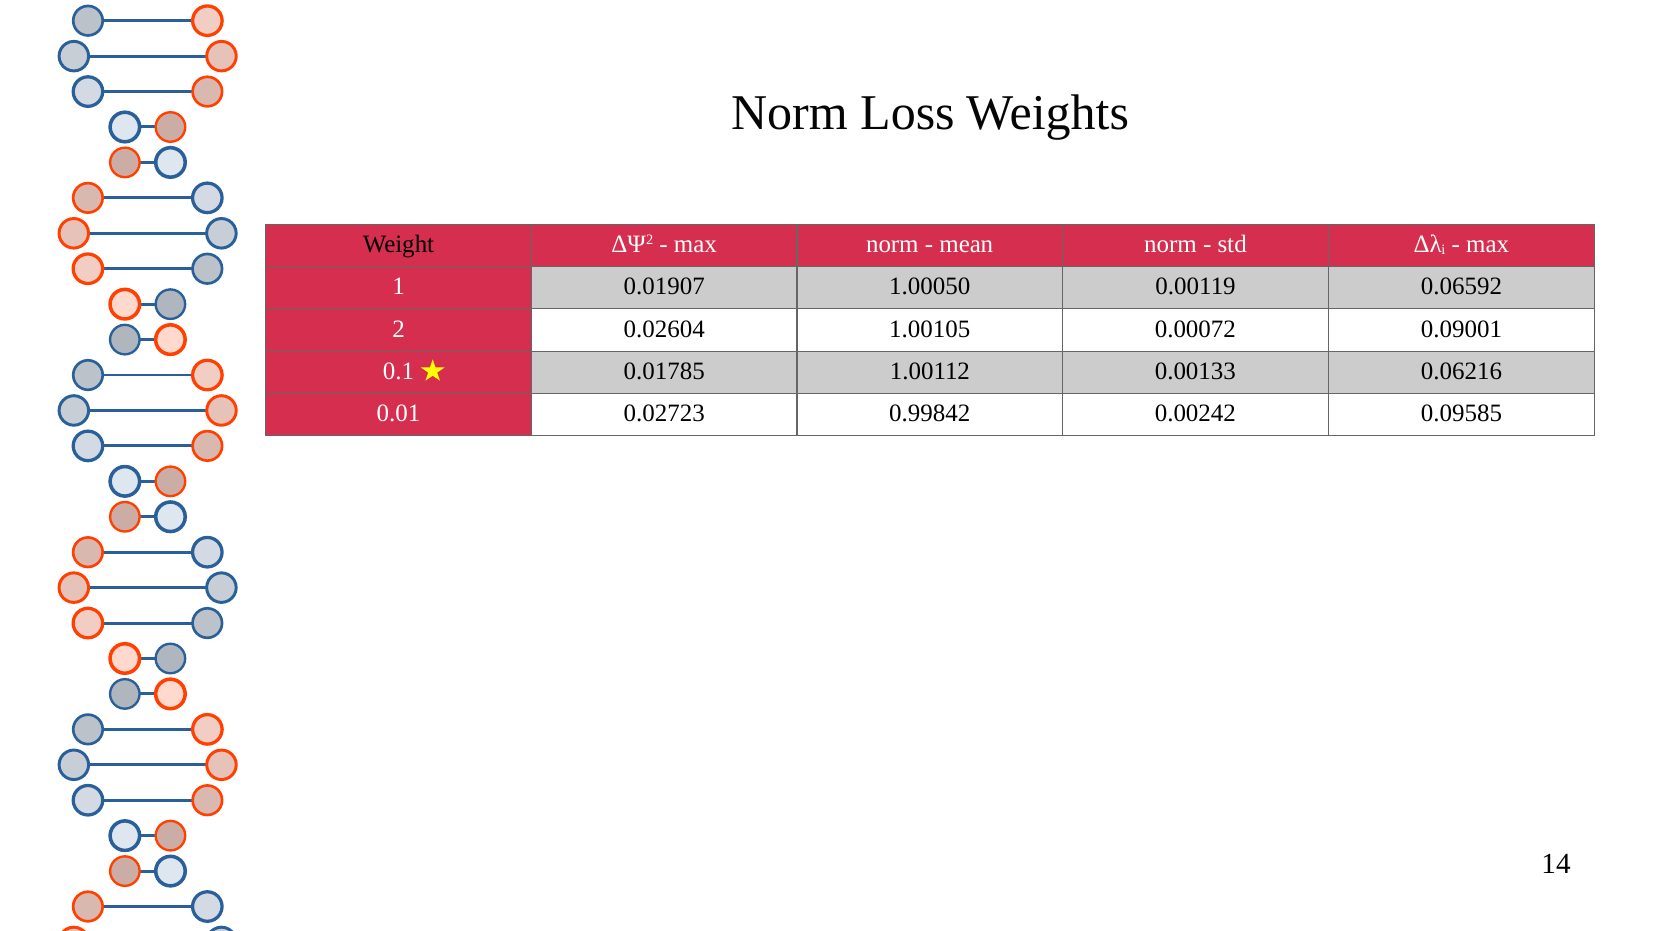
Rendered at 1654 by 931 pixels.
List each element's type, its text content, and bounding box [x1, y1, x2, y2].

table_cell 0.01785 [532, 352, 796, 393]
table_header norm - mean [798, 225, 1062, 266]
table_header norm - std [1063, 225, 1328, 266]
table_header Weight [266, 225, 531, 266]
table_cell 1 [266, 267, 531, 308]
text_box [420, 359, 445, 381]
table_cell 0.00119 [1063, 267, 1328, 308]
table_cell 0.09585 [1329, 394, 1594, 435]
table_cell 0.02604 [532, 309, 796, 351]
table_cell 0.02723 [532, 394, 796, 435]
table_cell 0.06216 [1329, 352, 1594, 393]
table_cell 0.1 [266, 352, 531, 393]
table_cell 1.00050 [798, 267, 1062, 308]
table_header ΔΨ2 - max [532, 225, 796, 266]
table_cell 1.00105 [798, 309, 1062, 351]
table_cell 0.01907 [532, 267, 796, 308]
table_cell 0.00133 [1063, 352, 1328, 393]
title Norm Loss Weights [265, 35, 1595, 189]
table_cell 0.00242 [1063, 394, 1328, 435]
table_cell 0.09001 [1329, 309, 1594, 351]
table_cell 0.01 [266, 394, 531, 435]
table_cell 1.00112 [798, 352, 1062, 393]
table_header Δλi - max [1329, 225, 1594, 266]
table_cell 0.99842 [798, 394, 1062, 435]
table_cell 0.06592 [1329, 267, 1594, 308]
table_cell 2 [266, 309, 531, 351]
table_cell 0.00072 [1063, 309, 1328, 351]
